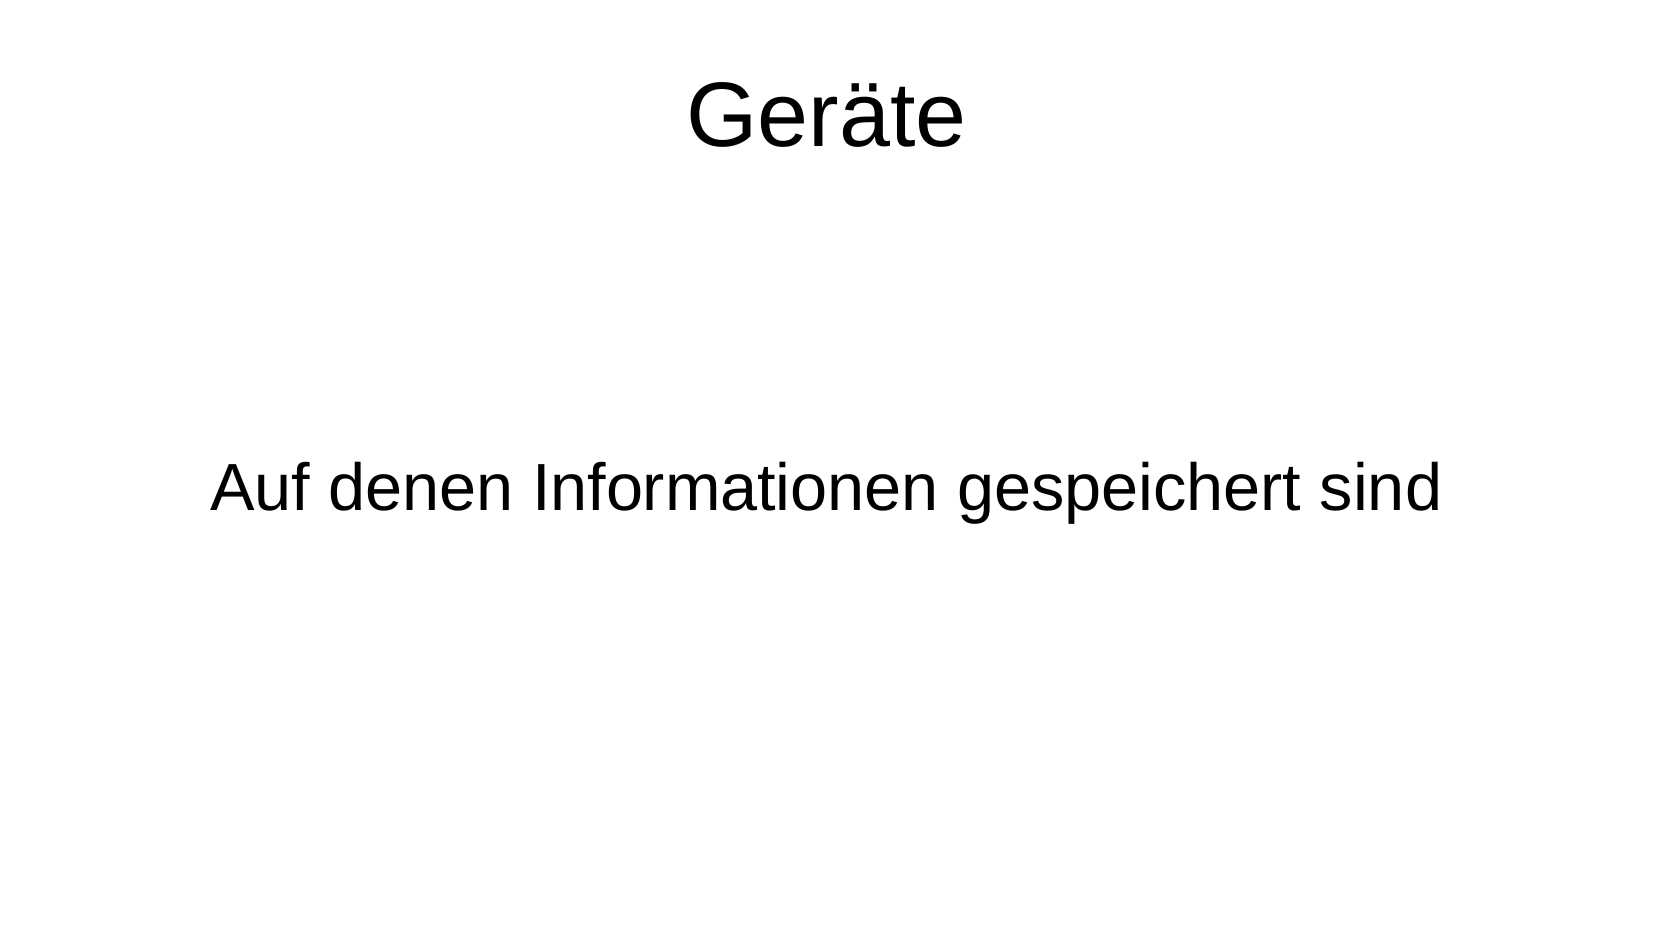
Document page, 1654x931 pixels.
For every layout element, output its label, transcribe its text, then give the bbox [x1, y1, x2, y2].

title Geräte [82, 37, 1571, 193]
subtitle Auf denen Informationen gespeichert sind [82, 217, 1571, 758]
